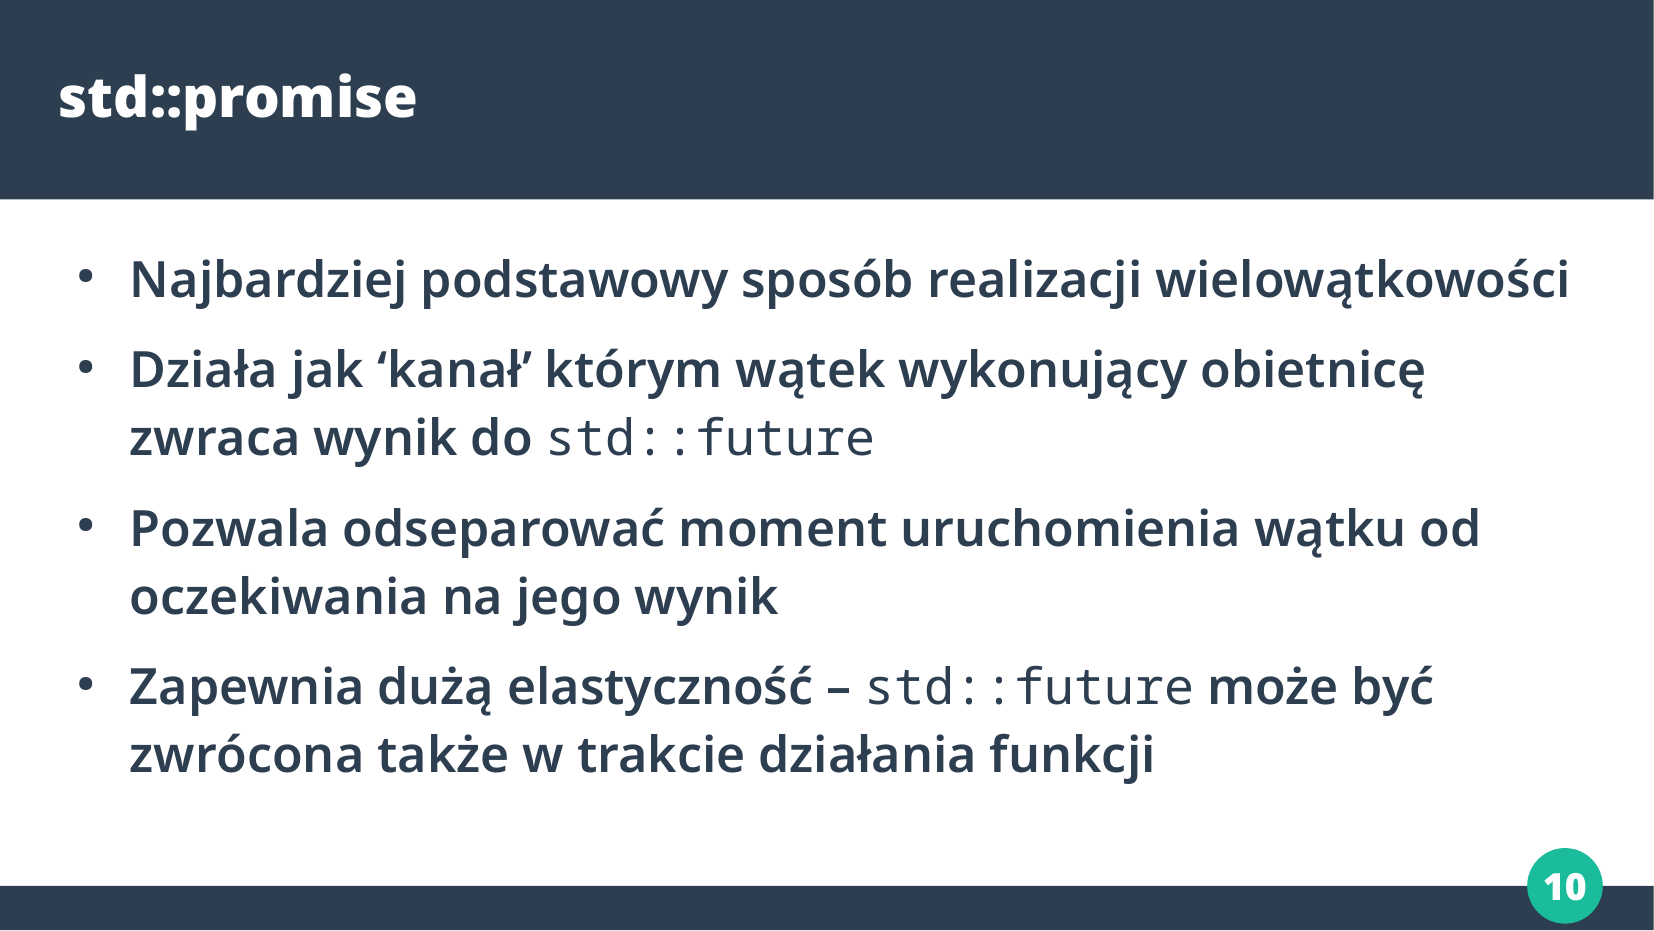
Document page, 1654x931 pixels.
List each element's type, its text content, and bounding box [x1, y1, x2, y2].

list Najbardziej podstawowy sposób realizacji wielowątkowości Działa jak ‘kanał’ którym wątek wykonujący obietnicę zwraca wynik do std::future Pozwala odseparować moment uruchomienia wątku od oczekiwania na jego wynik Zapewnia dużą elastyczność – std::future może być zwrócona także w trakcie działania funkcji [59, 243, 1595, 864]
title std::promise [59, 37, 1595, 155]
